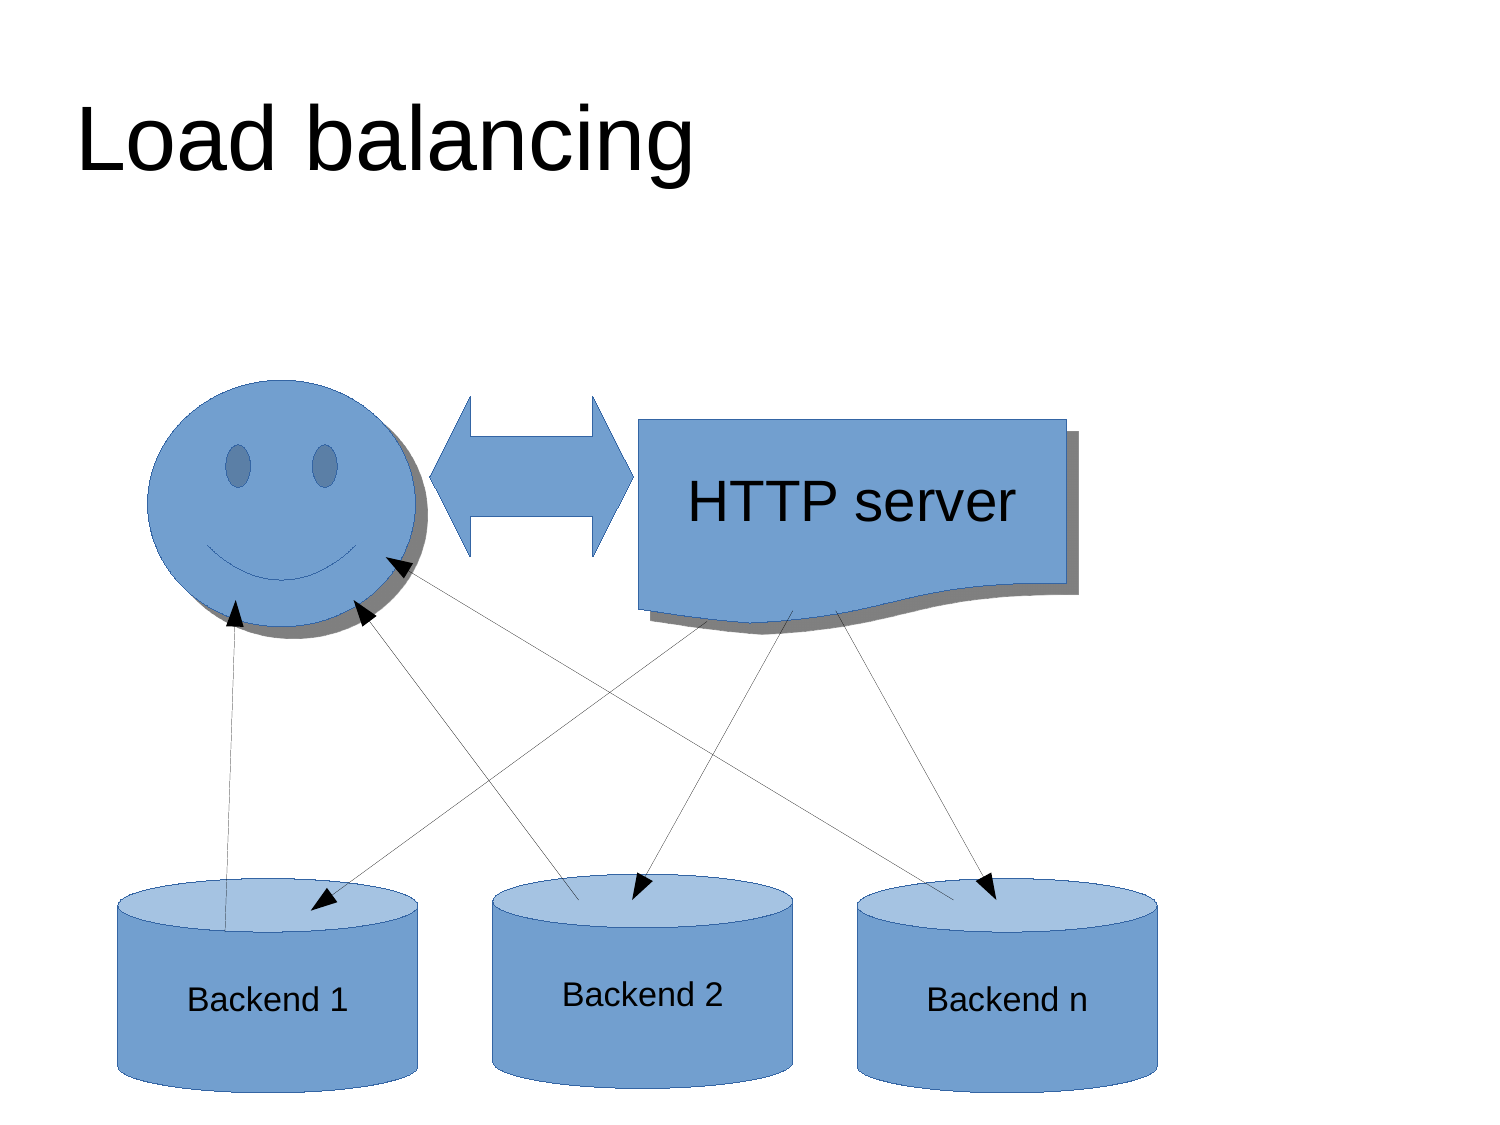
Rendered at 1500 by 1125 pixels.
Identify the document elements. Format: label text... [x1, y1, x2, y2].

title Load balancing [75, 44, 1425, 233]
text_box HTTP server [638, 419, 1067, 624]
text_box Backend n [857, 906, 1158, 1093]
text_box [429, 396, 634, 557]
text_box [147, 380, 416, 627]
text_box Backend 1 [117, 906, 418, 1093]
text_box Backend 2 [492, 902, 793, 1089]
